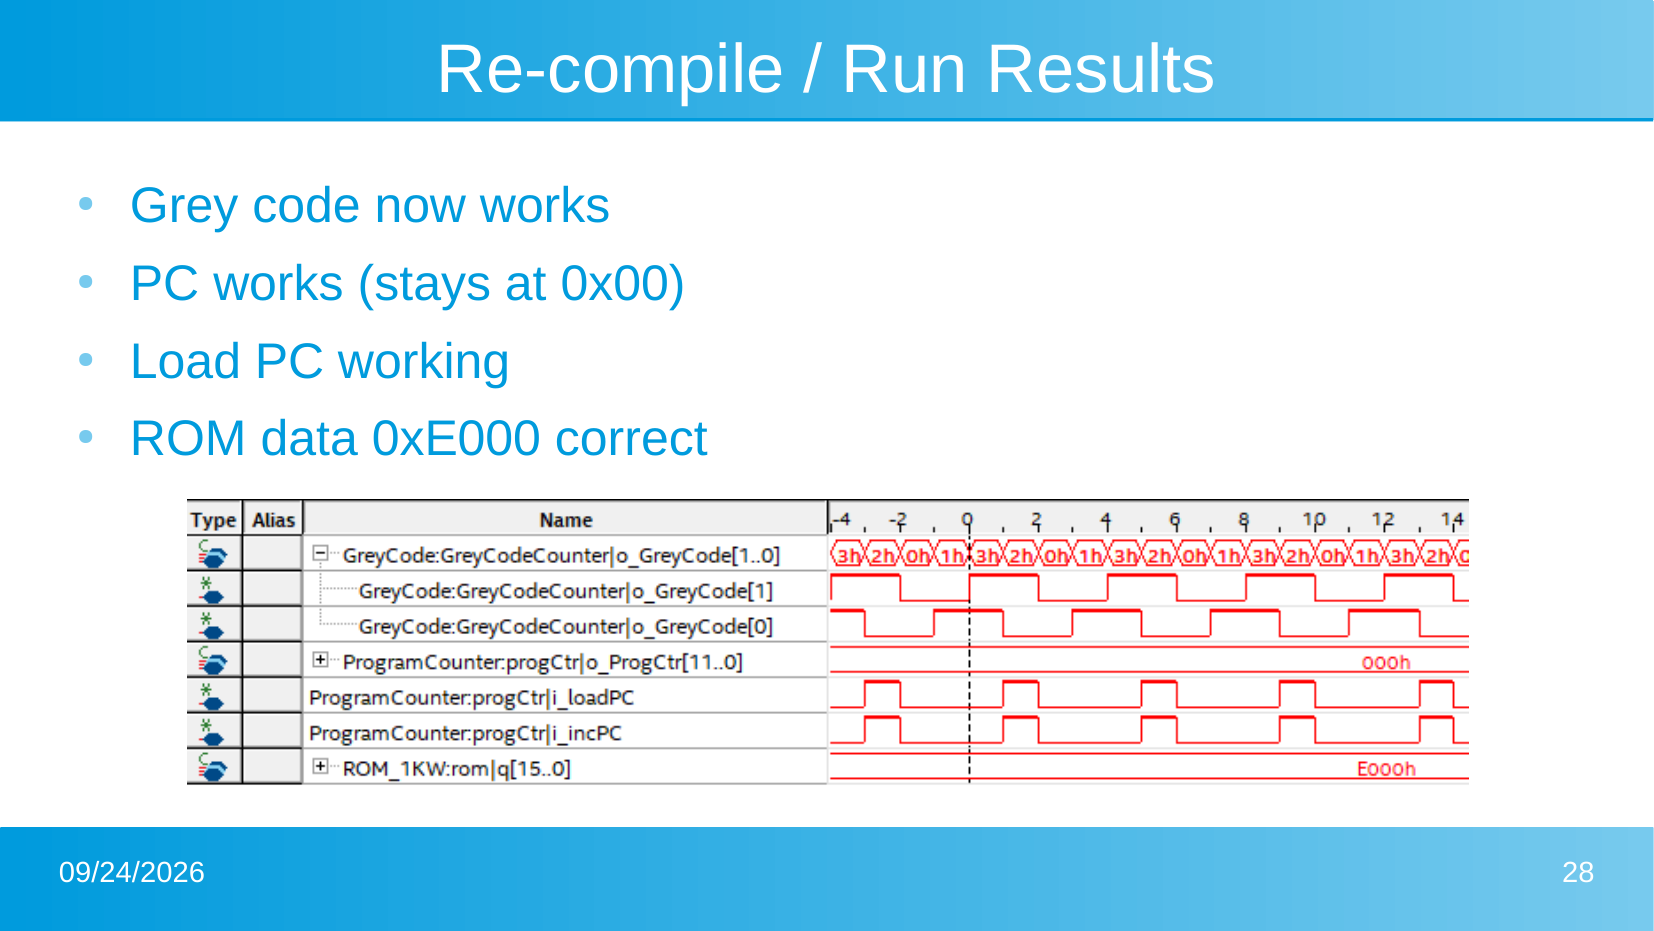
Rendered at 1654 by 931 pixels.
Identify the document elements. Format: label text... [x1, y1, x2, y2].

list Grey code now works PC works (stays at 0x00) Load PC working ROM data 0xE000 correct [59, 177, 1463, 488]
picture [187, 499, 1469, 817]
title Re-compile / Run Results [59, 29, 1595, 108]
